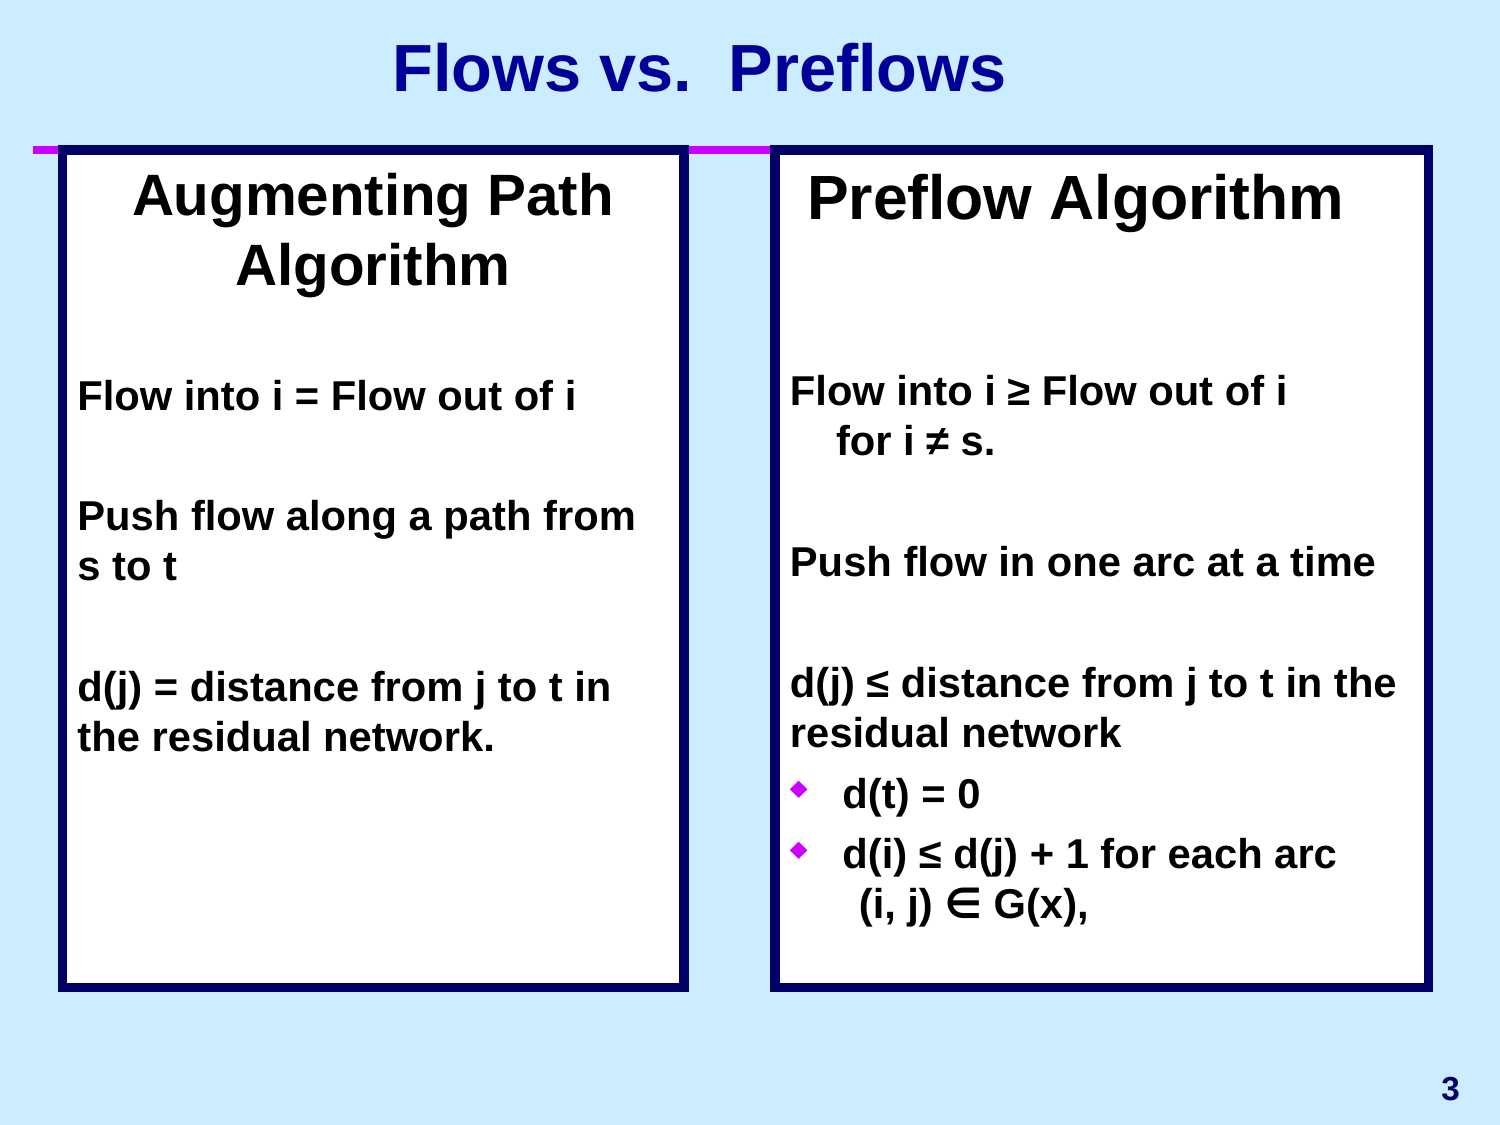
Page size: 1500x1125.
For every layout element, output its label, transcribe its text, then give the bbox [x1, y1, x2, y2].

list Augmenting Path Algorithm Flow into i = Flow out of i Push flow along a path from s to t d(j) = distance from j to t in the residual network. [62, 149, 684, 988]
list Preflow Algorithm Flow into i ≥ Flow out of i for i ≠ s. Push flow in one arc at a time d(j) ≤ distance from j to t in the residual network d(t) = 0 d(i) ≤ d(j) + 1 for each arc (i, j) ∈ G(x), [774, 149, 1429, 988]
text_box <number> [1187, 1050, 1476, 1125]
title Flows vs. Preflows [62, 24, 1338, 113]
